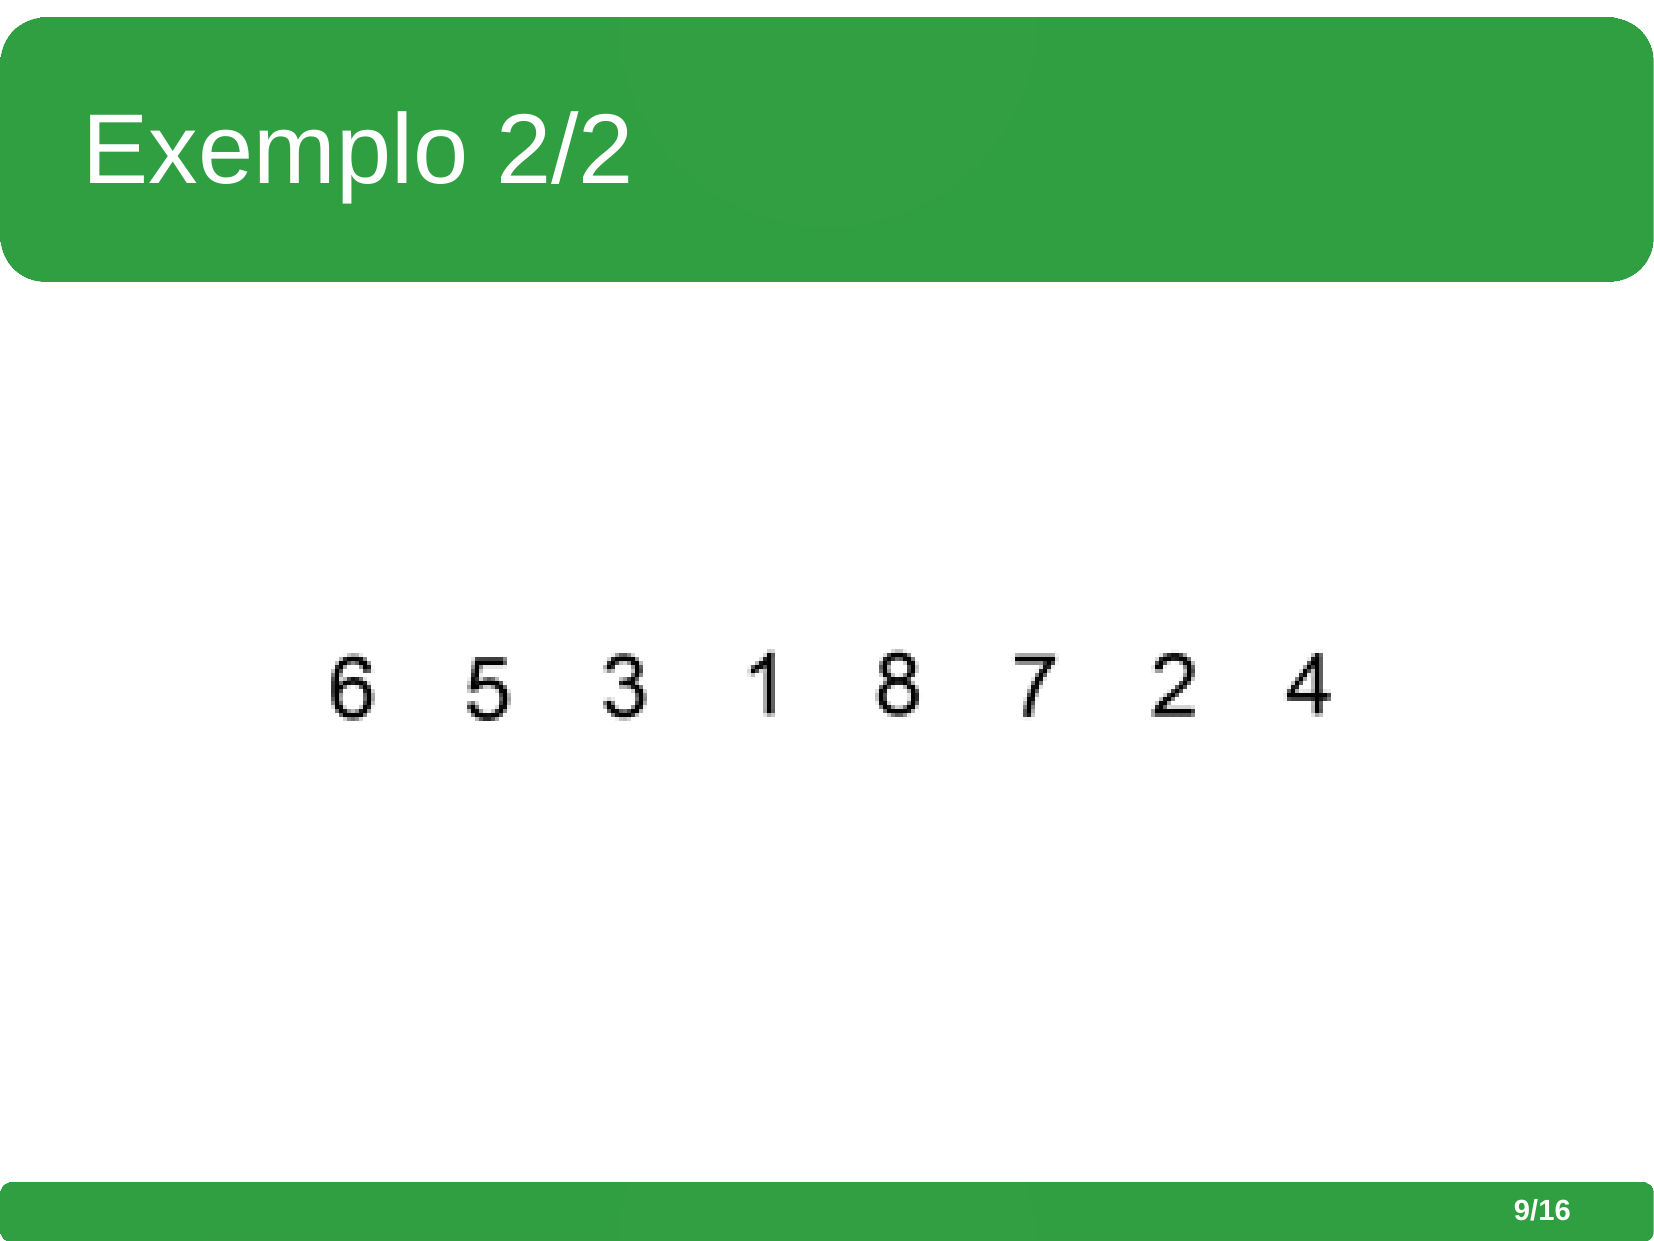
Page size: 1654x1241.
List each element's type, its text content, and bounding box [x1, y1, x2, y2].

picture [227, 349, 1427, 1069]
title Exemplo 2/2 [82, 47, 1571, 252]
